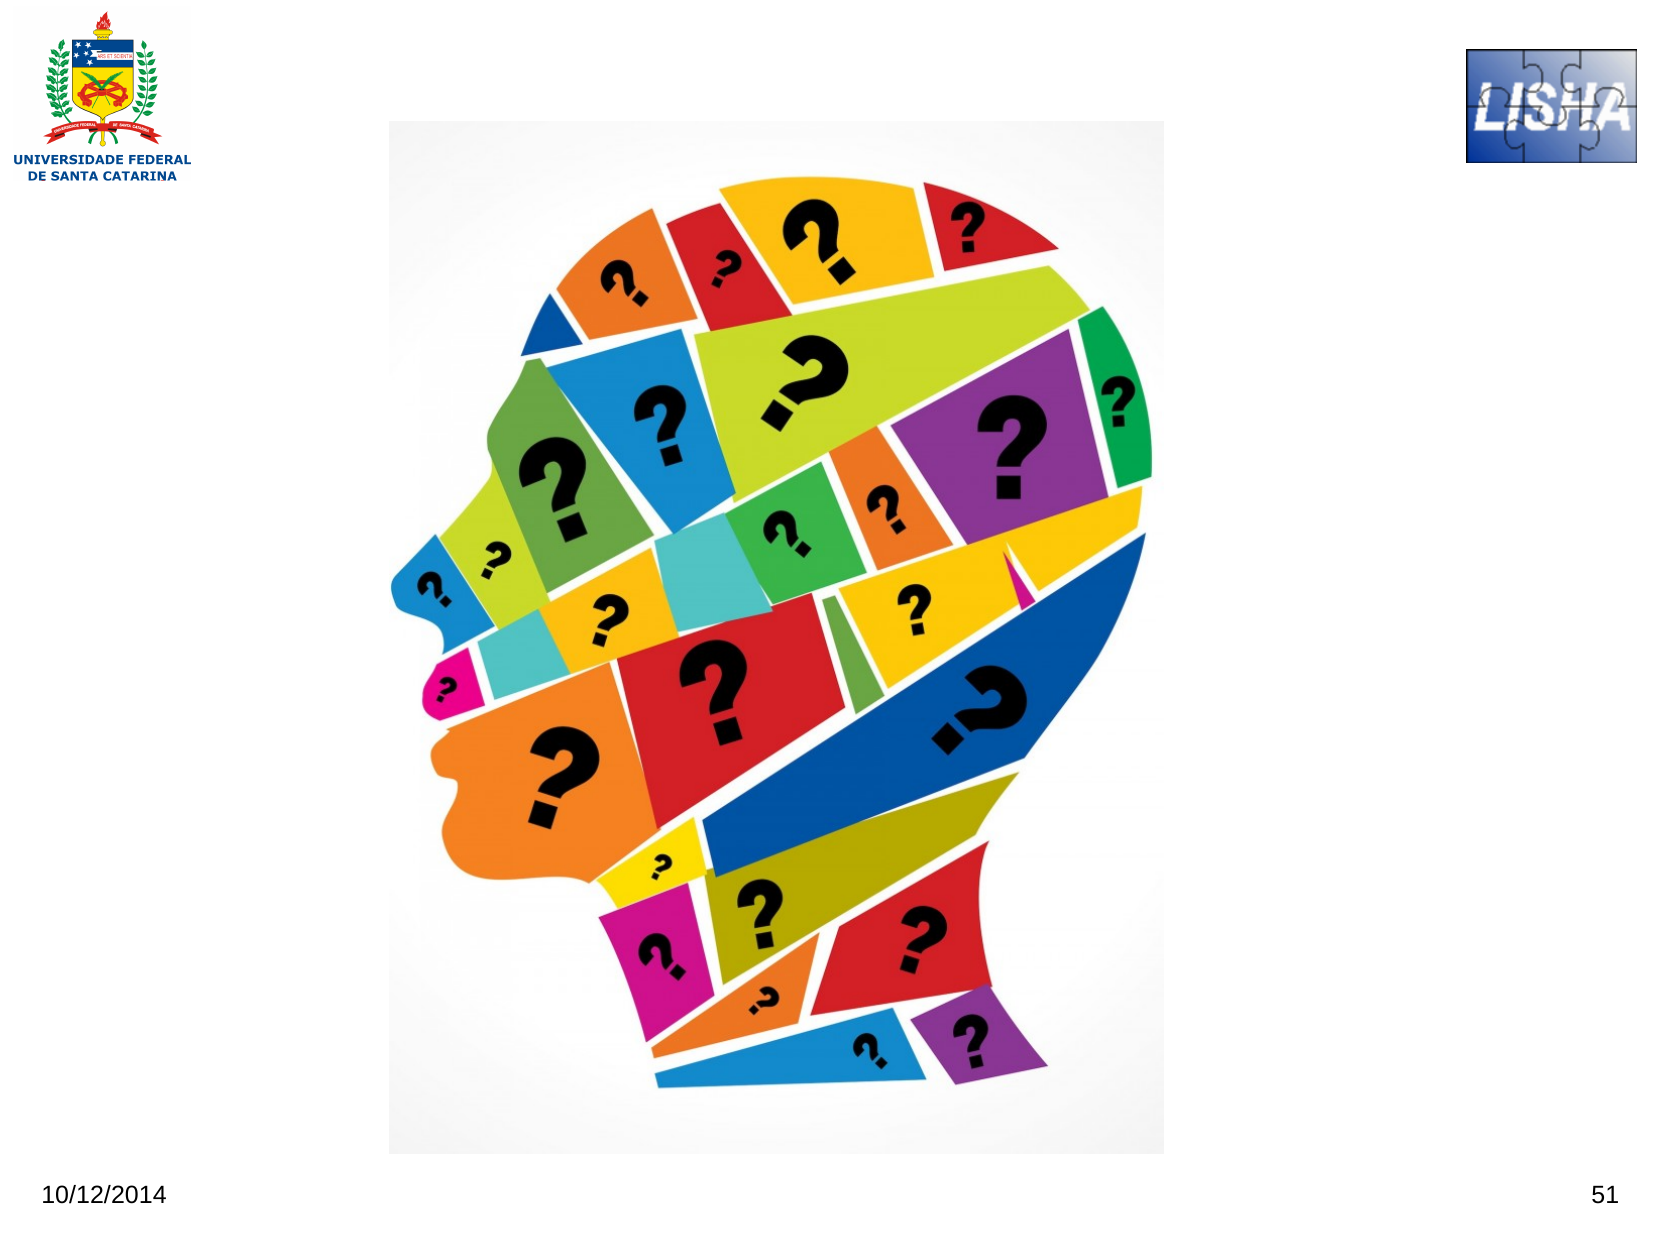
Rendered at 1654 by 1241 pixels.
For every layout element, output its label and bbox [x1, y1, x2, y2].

picture [389, 121, 1164, 1154]
picture [13, 6, 191, 181]
picture [1466, 49, 1637, 163]
